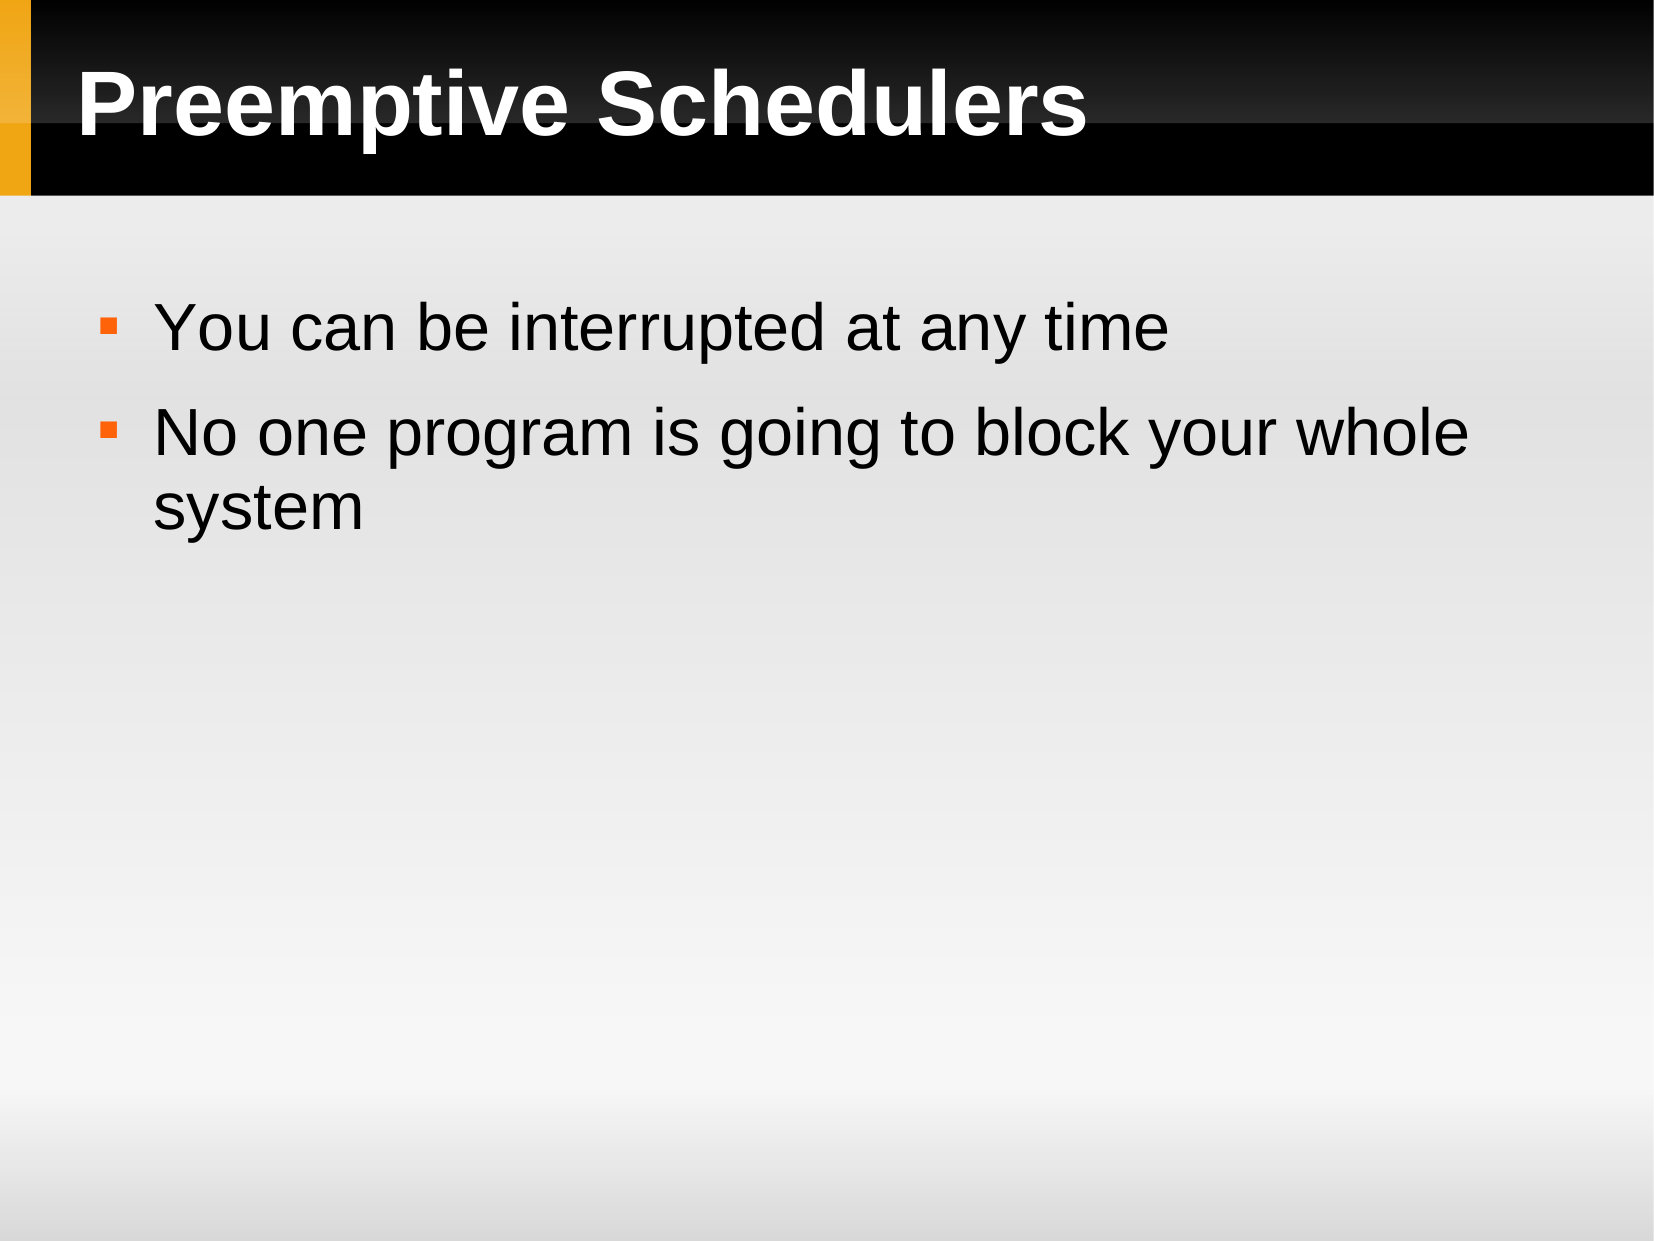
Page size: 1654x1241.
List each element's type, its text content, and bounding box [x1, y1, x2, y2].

title Preemptive Schedulers [76, 0, 1565, 208]
picture [0, 0, 1654, 1241]
list You can be interrupted at any time No one program is going to block your whole system [82, 290, 1571, 1109]
